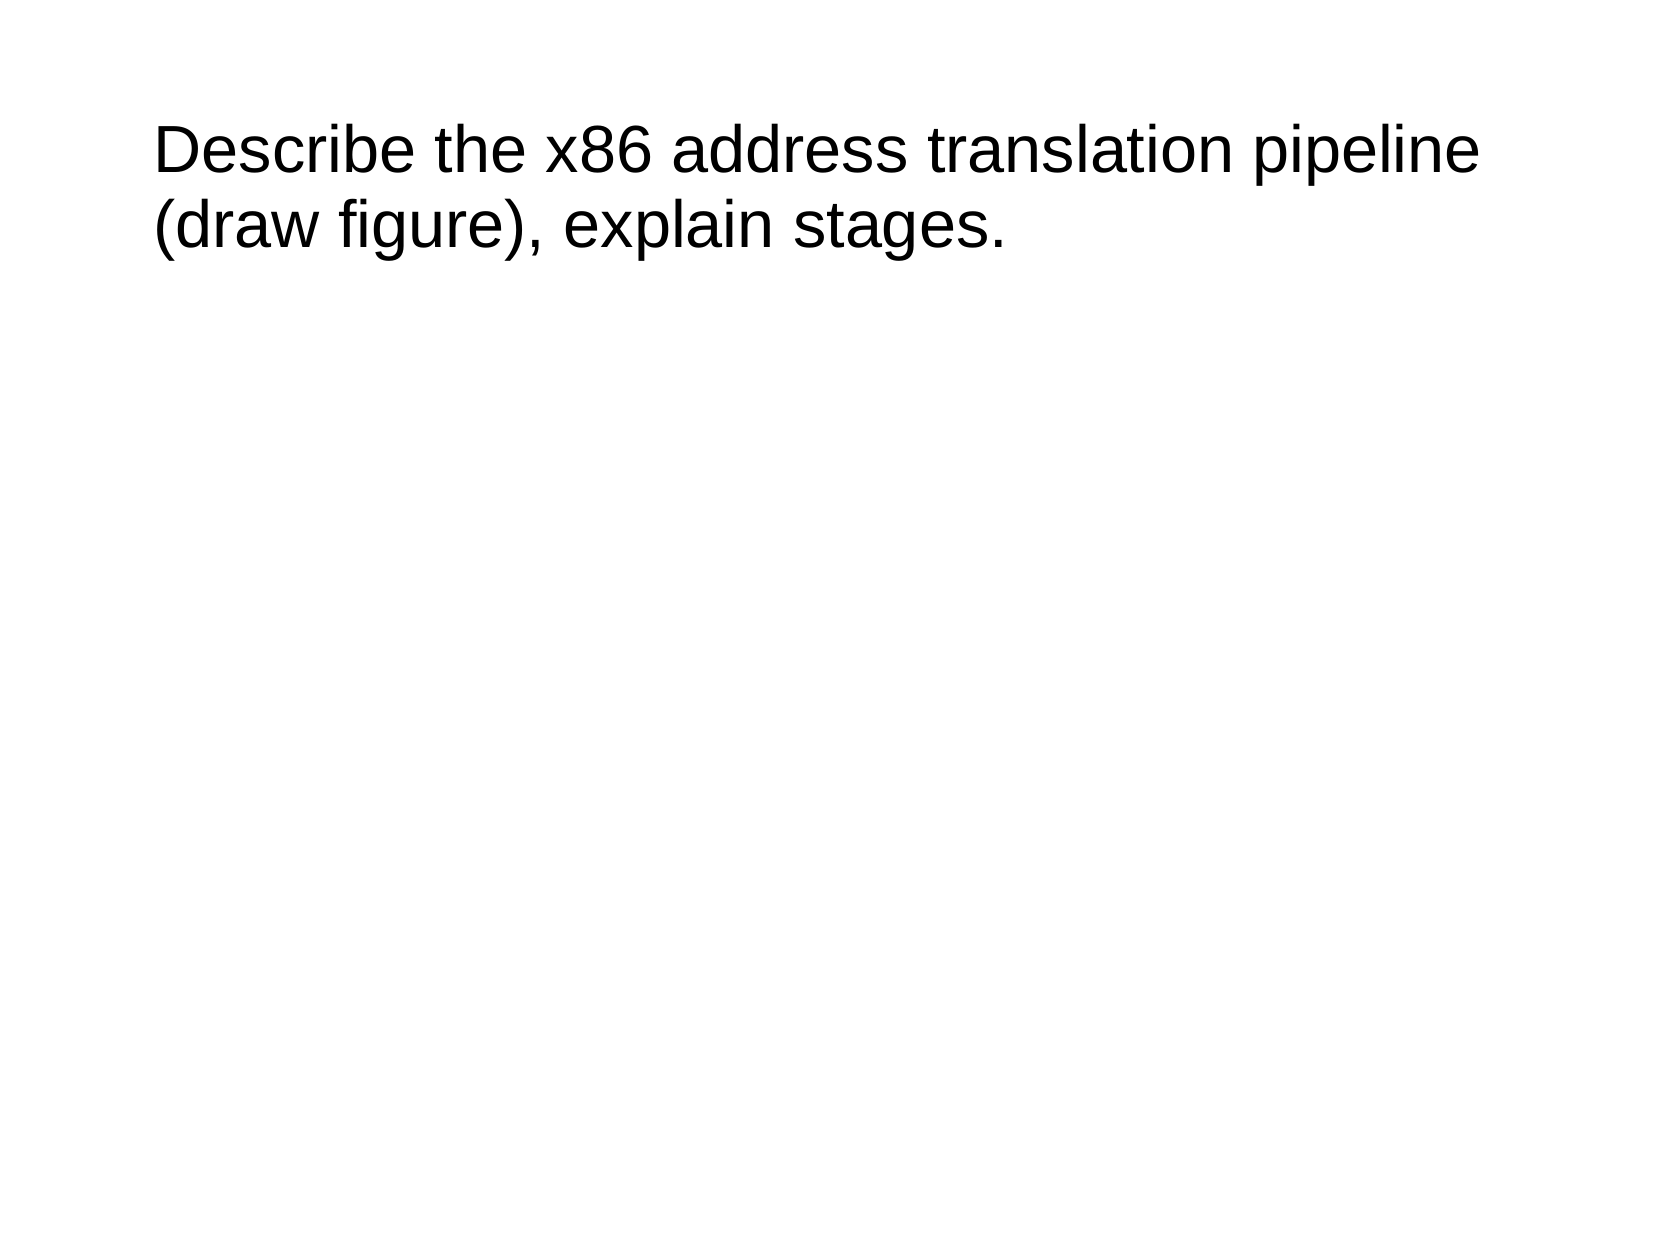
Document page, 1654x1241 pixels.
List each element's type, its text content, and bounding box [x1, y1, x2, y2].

list Describe the x86 address translation pipeline (draw figure), explain stages. [82, 112, 1571, 1010]
